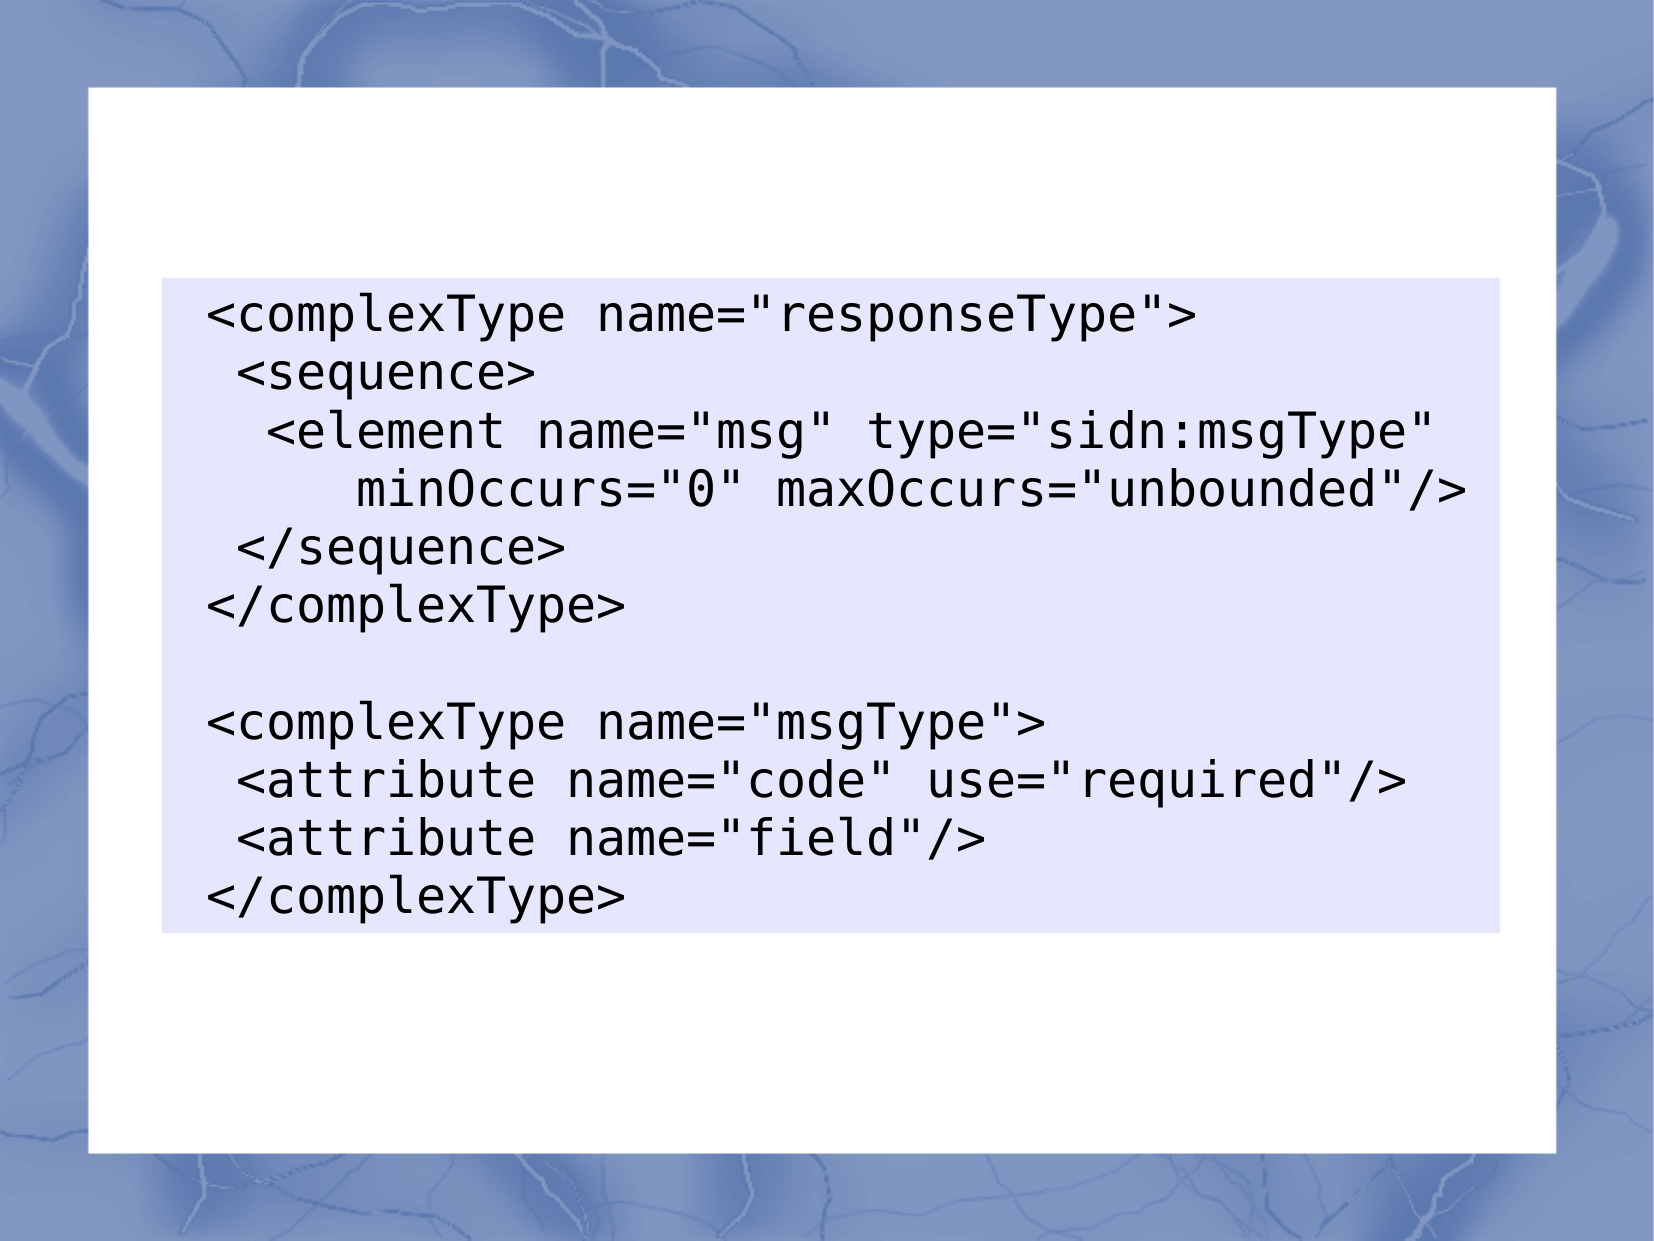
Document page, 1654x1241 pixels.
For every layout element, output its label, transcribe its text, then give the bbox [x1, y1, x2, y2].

picture [0, 0, 1654, 1241]
text_box <complexType name="responseType"> <sequence> <element name="msg" type="sidn:msgType" minOccurs="0" maxOccurs="unbounded"/> </sequence> </complexType> <complexType name="msgType"> <attribute name="code" use="required"/> <attribute name="field"/> </complexType> [161, 277, 1501, 934]
